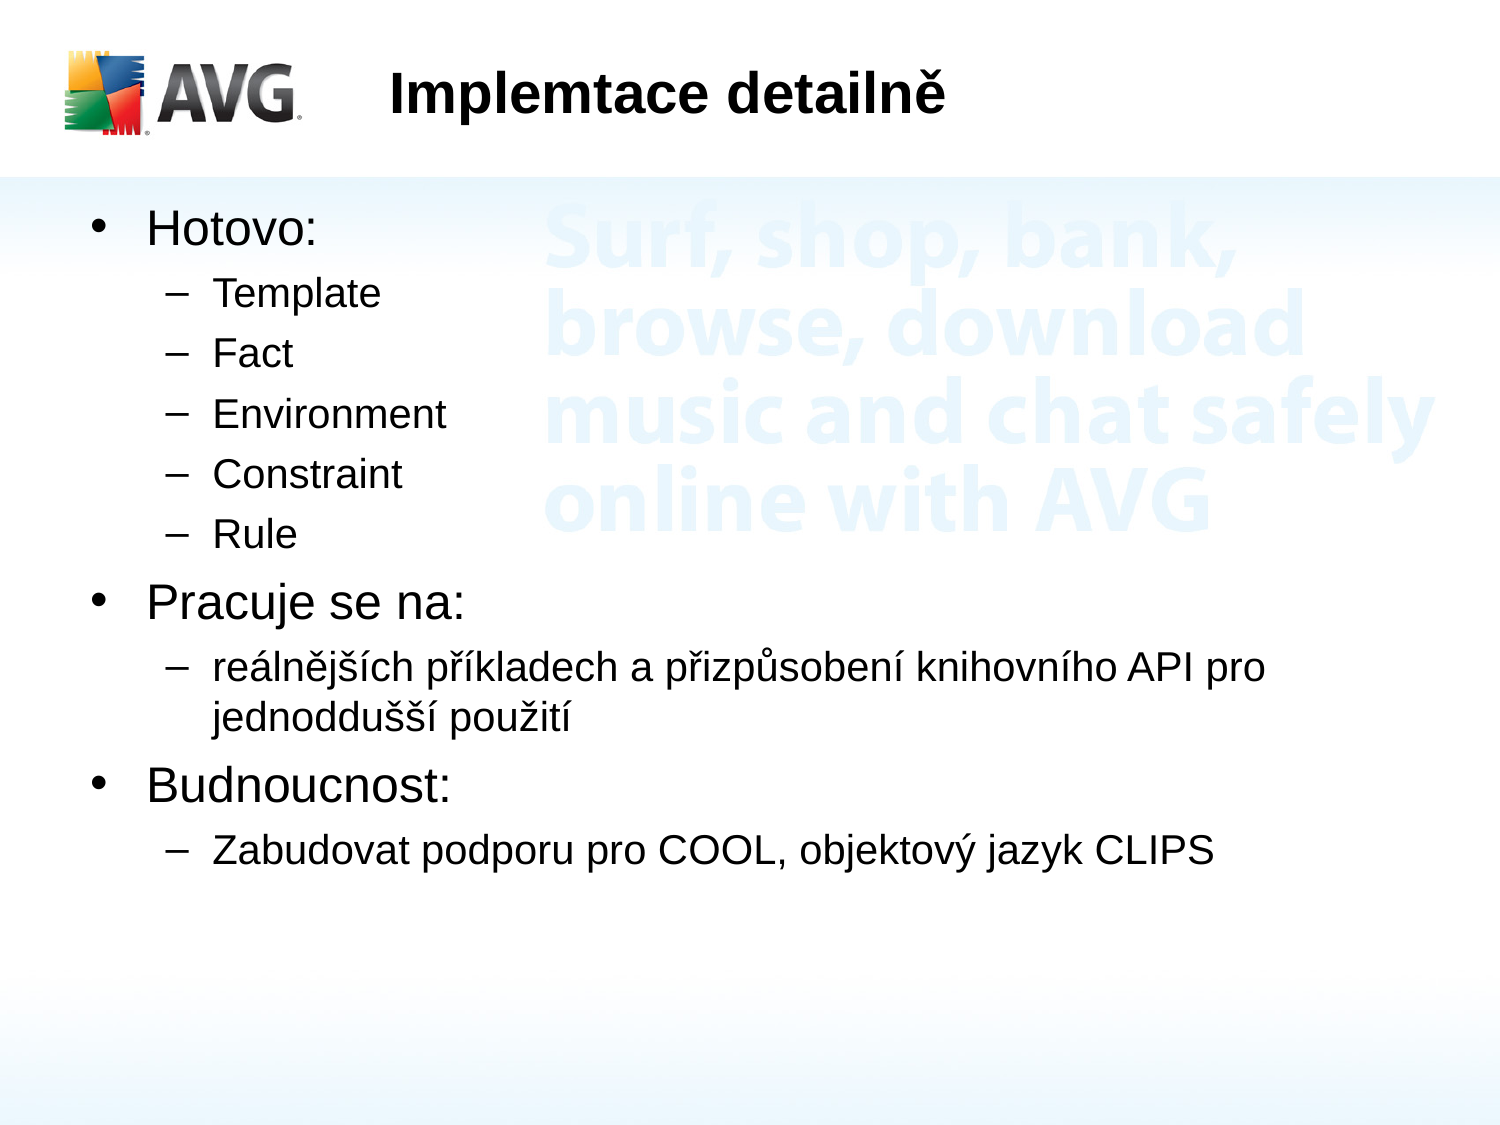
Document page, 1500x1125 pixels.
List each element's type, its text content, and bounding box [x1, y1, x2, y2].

picture [0, 0, 1500, 1125]
title Implemtace detailně [375, 29, 1463, 150]
list Hotovo: Template Fact Environment Constraint Rule Pracuje se na: reálnějších příkladech a přizpůsobení knihovního API pro jednoddušší použití Budnoucnost: Zabudovat podporu pro COOL, objektový jazyk CLIPS [75, 187, 1426, 1020]
